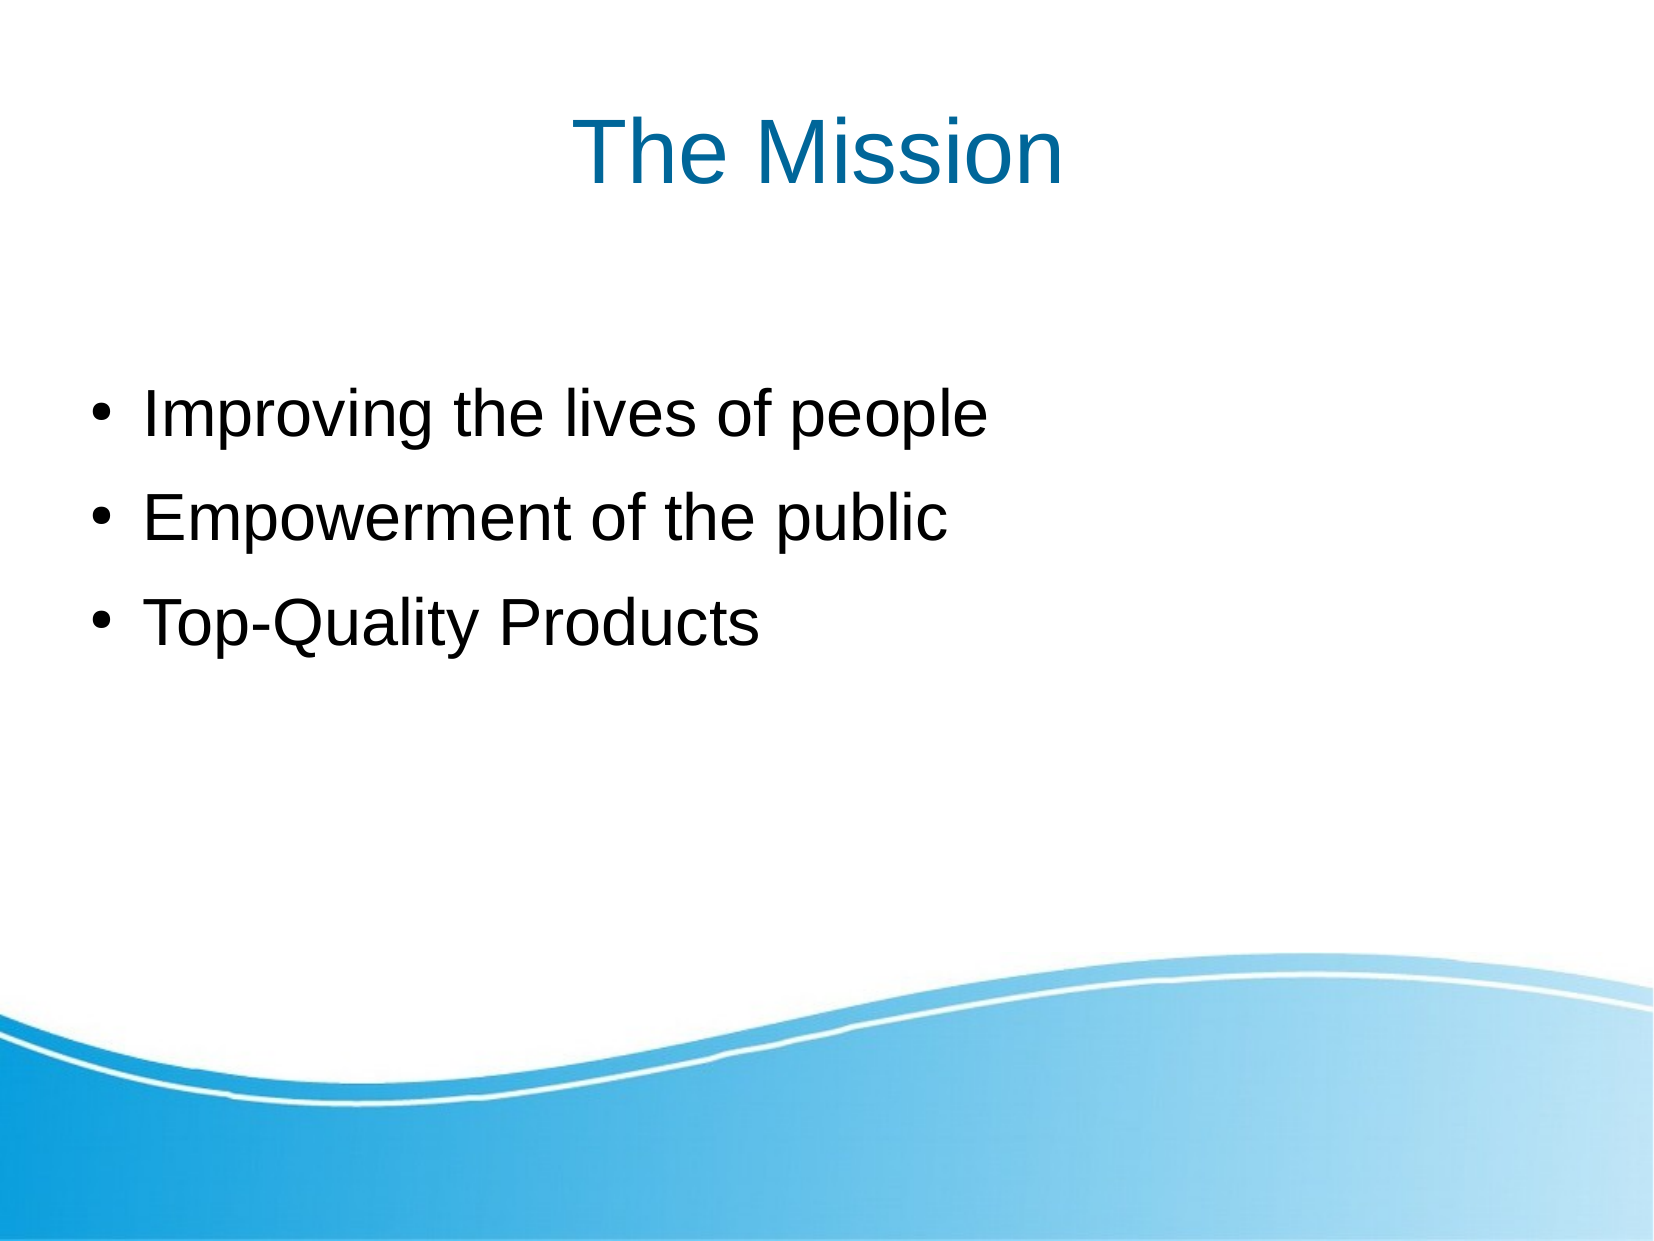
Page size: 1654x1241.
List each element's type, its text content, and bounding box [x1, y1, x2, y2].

title The Mission [75, 47, 1564, 256]
list Improving the lives of people Empowerment of the public Top-Quality Products [71, 375, 1561, 721]
picture [0, 952, 1654, 1241]
